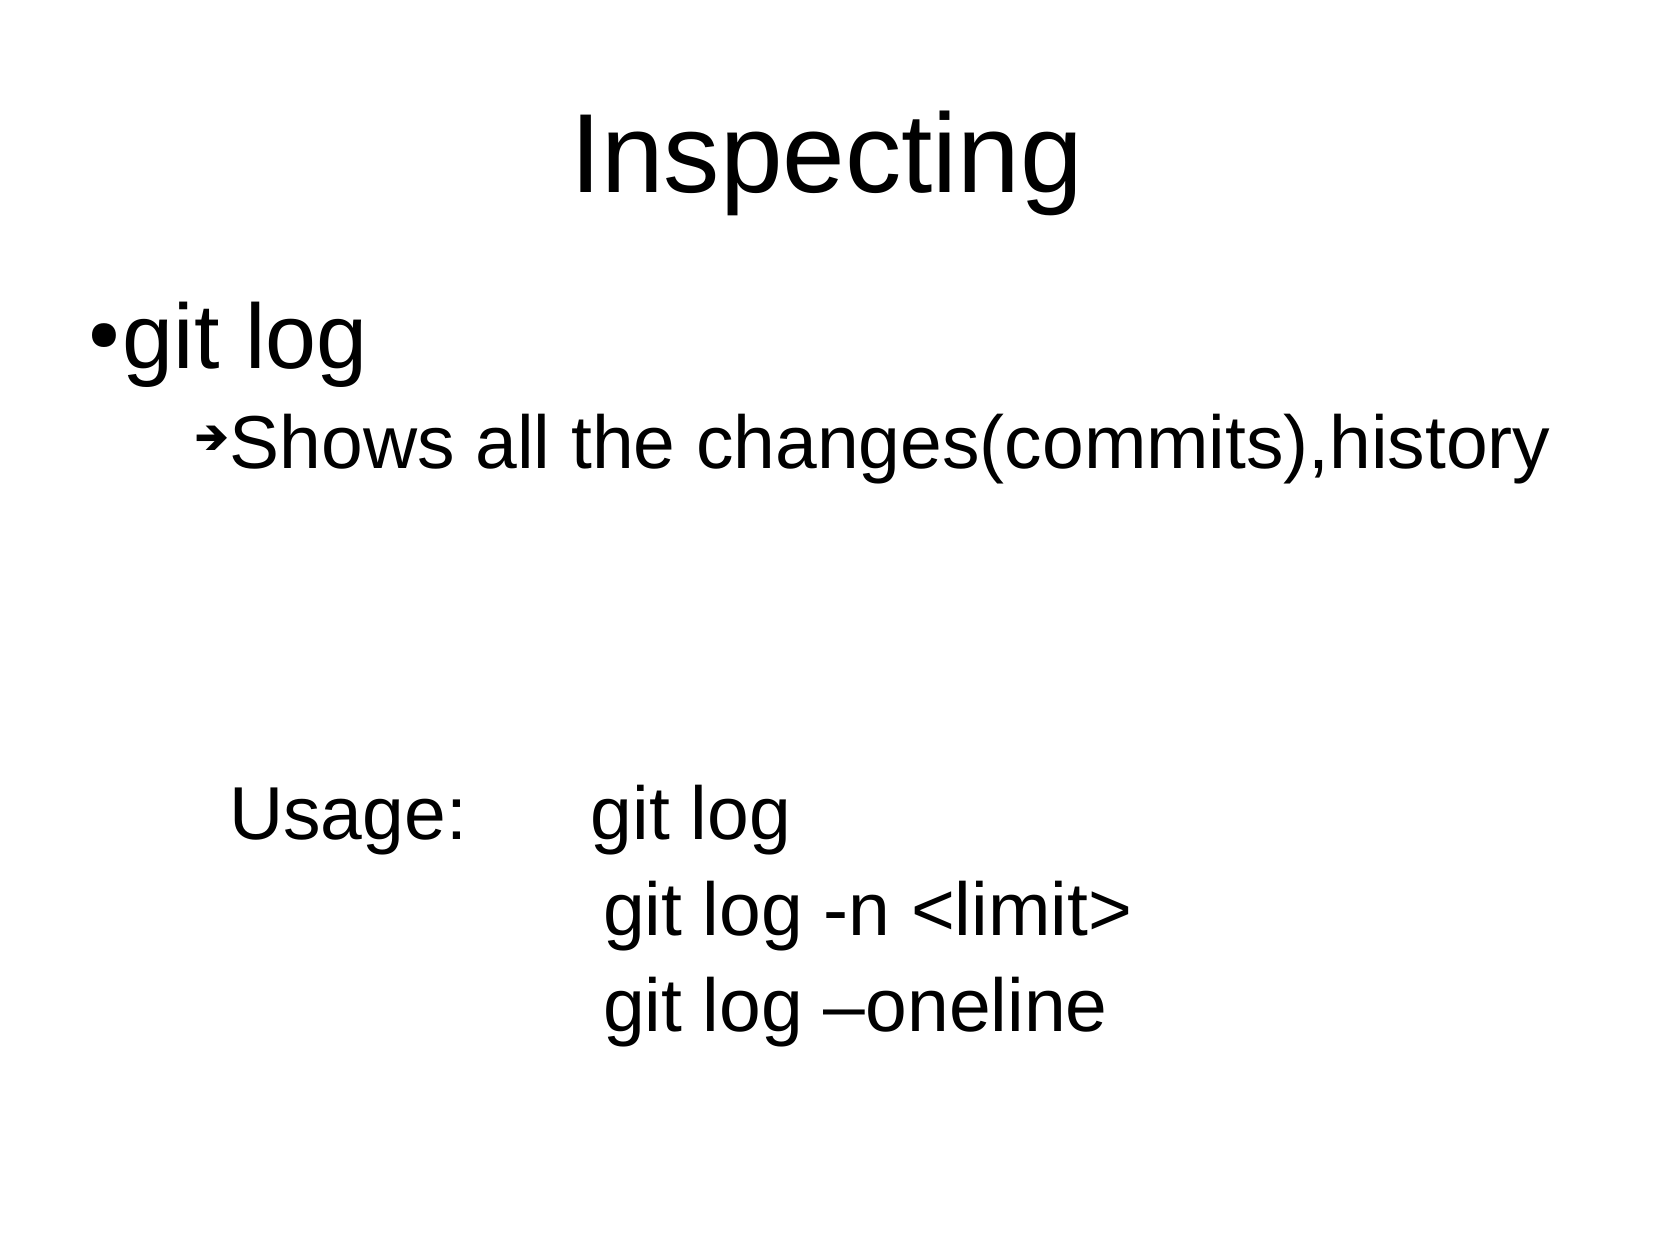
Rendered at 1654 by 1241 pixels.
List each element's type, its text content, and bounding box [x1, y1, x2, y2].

list git log Shows all the changes(commits),history Usage: git log git log -n <limit> git log –oneline [87, 286, 1576, 1079]
title Inspecting [82, 49, 1571, 257]
